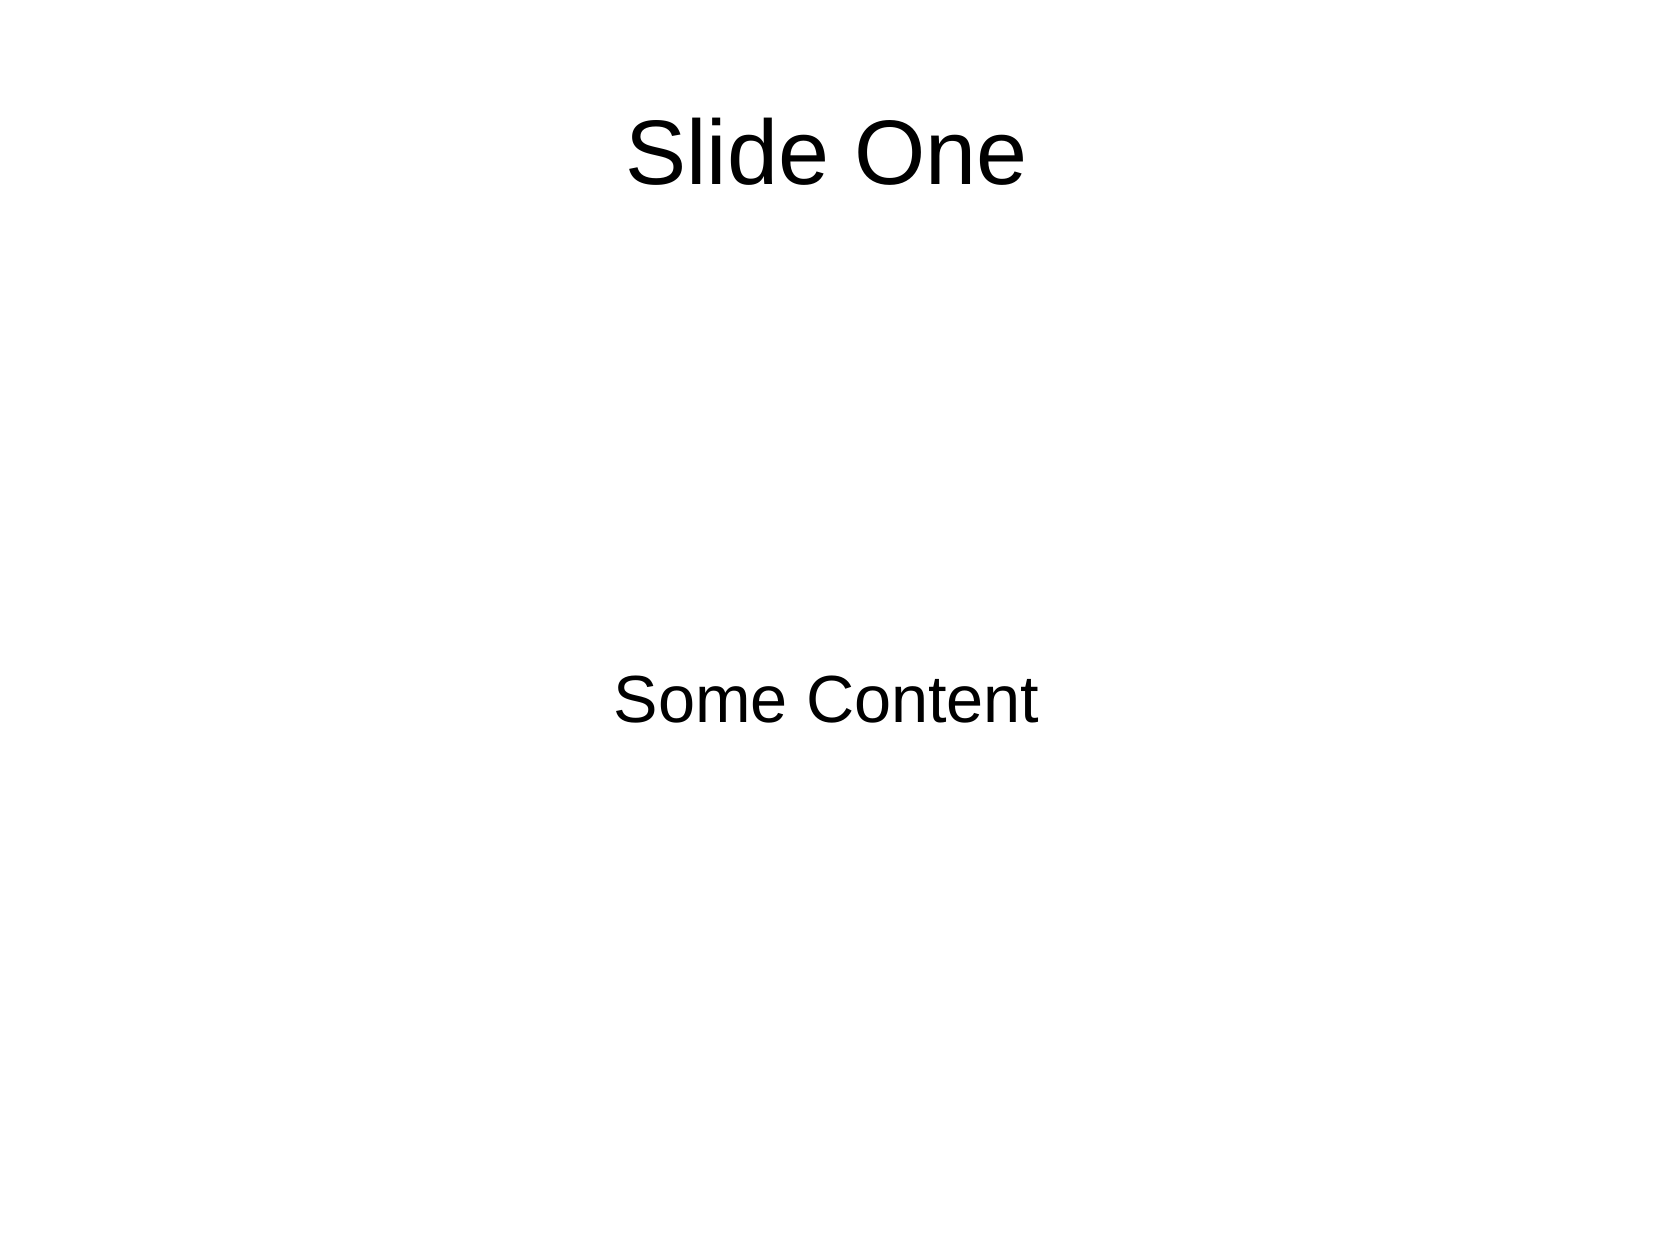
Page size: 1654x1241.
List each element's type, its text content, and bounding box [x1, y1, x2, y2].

subtitle Some Content [82, 297, 1571, 1102]
title Slide One [82, 56, 1571, 250]
